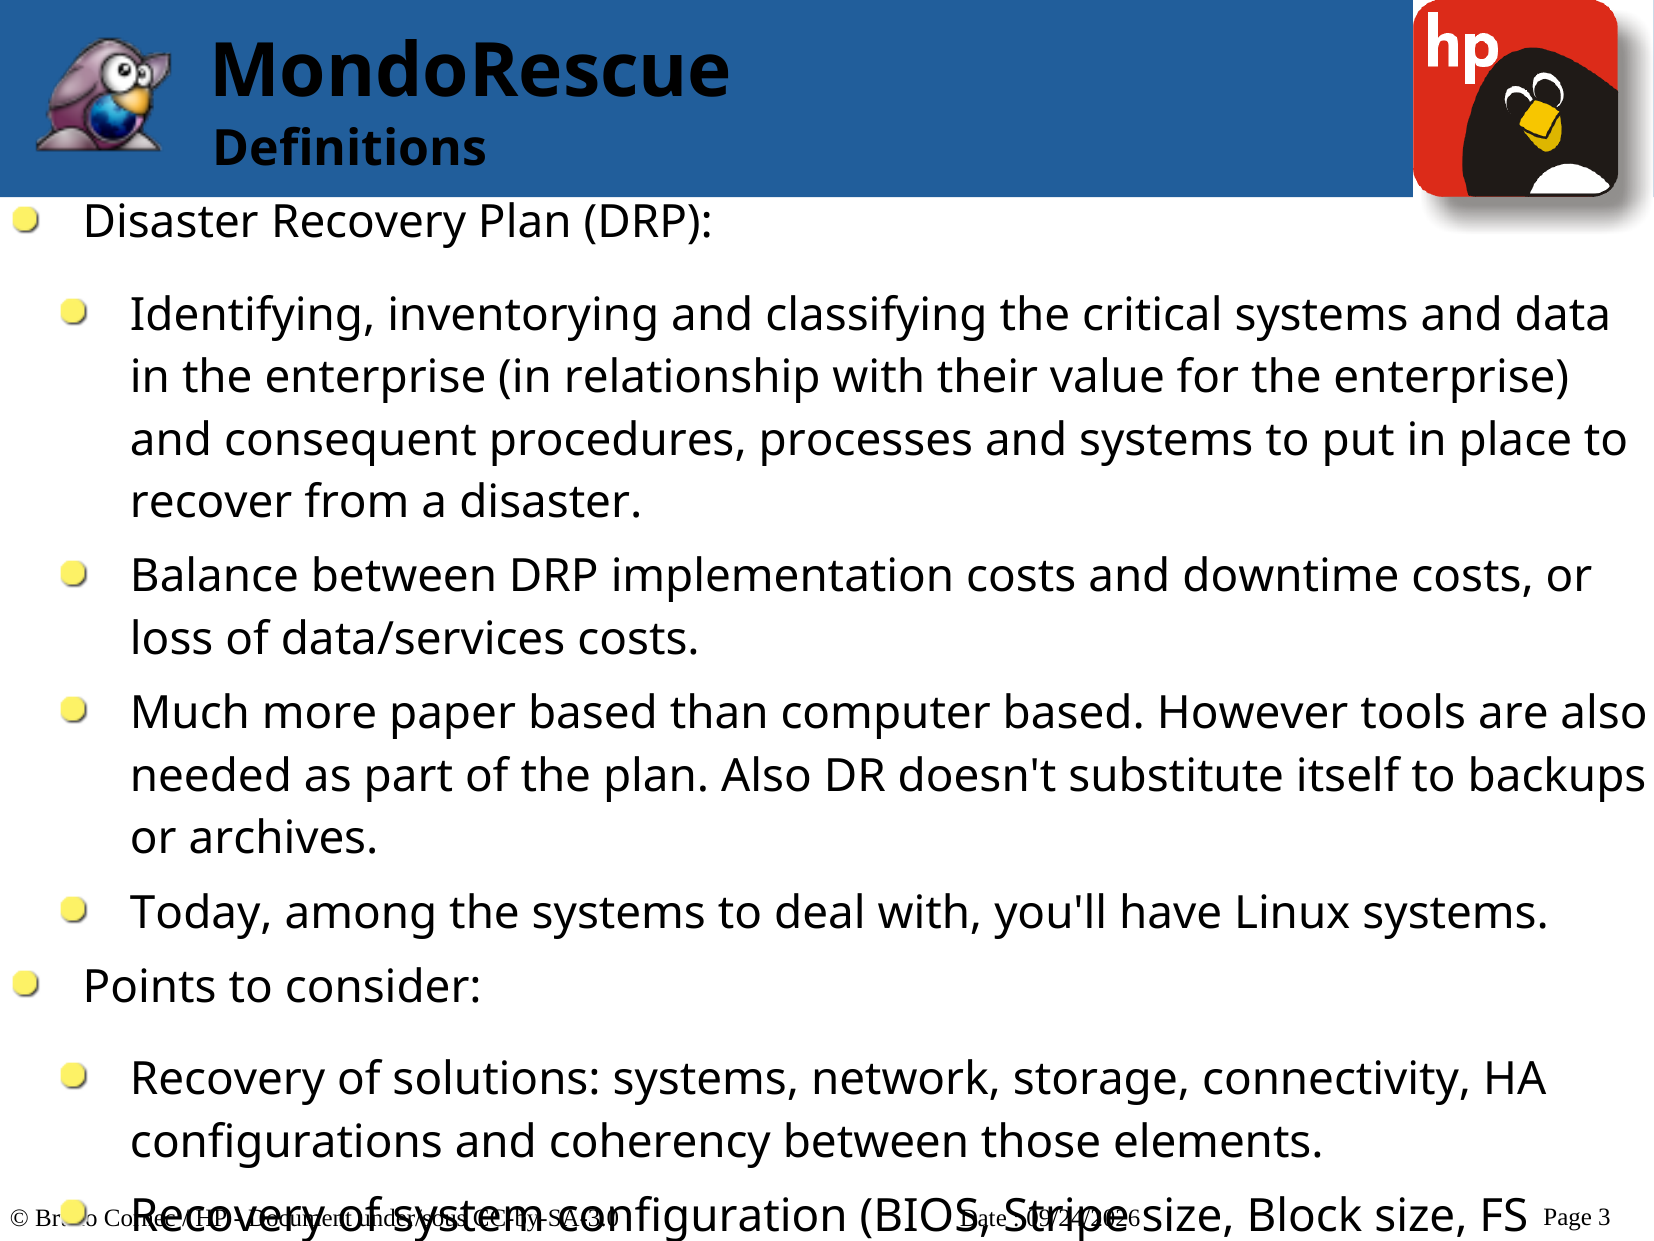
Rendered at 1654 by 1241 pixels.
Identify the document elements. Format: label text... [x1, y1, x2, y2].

title Definitions [212, 44, 1202, 188]
picture [0, 0, 211, 188]
picture [59, 1223, 90, 1229]
picture [1413, 0, 1654, 188]
list Disaster Recovery Plan (DRP): Identifying, inventorying and classifying the critical systems and data in the enterprise (in relationship with their value for the enterprise) and consequent procedures, processes and systems to put in place to recover from a disaster. Balance between DRP implementation costs and downtime costs, or loss of data/services costs. Much more paper based than computer based. However tools are also needed as part of the plan. Also DR doesn't substitute itself to backups or archives. Today, among the systems to deal with, you'll have Linux systems. Points to consider: Recovery of solutions: systems, network, storage, connectivity, HA configurations and coherency between those elements. Recovery of system configuration (BIOS, Stripe size, Block size, FS layout and options, Boot loader, OS data, users and application data, ...) and coherency between those elements. [0, 188, 1654, 1223]
